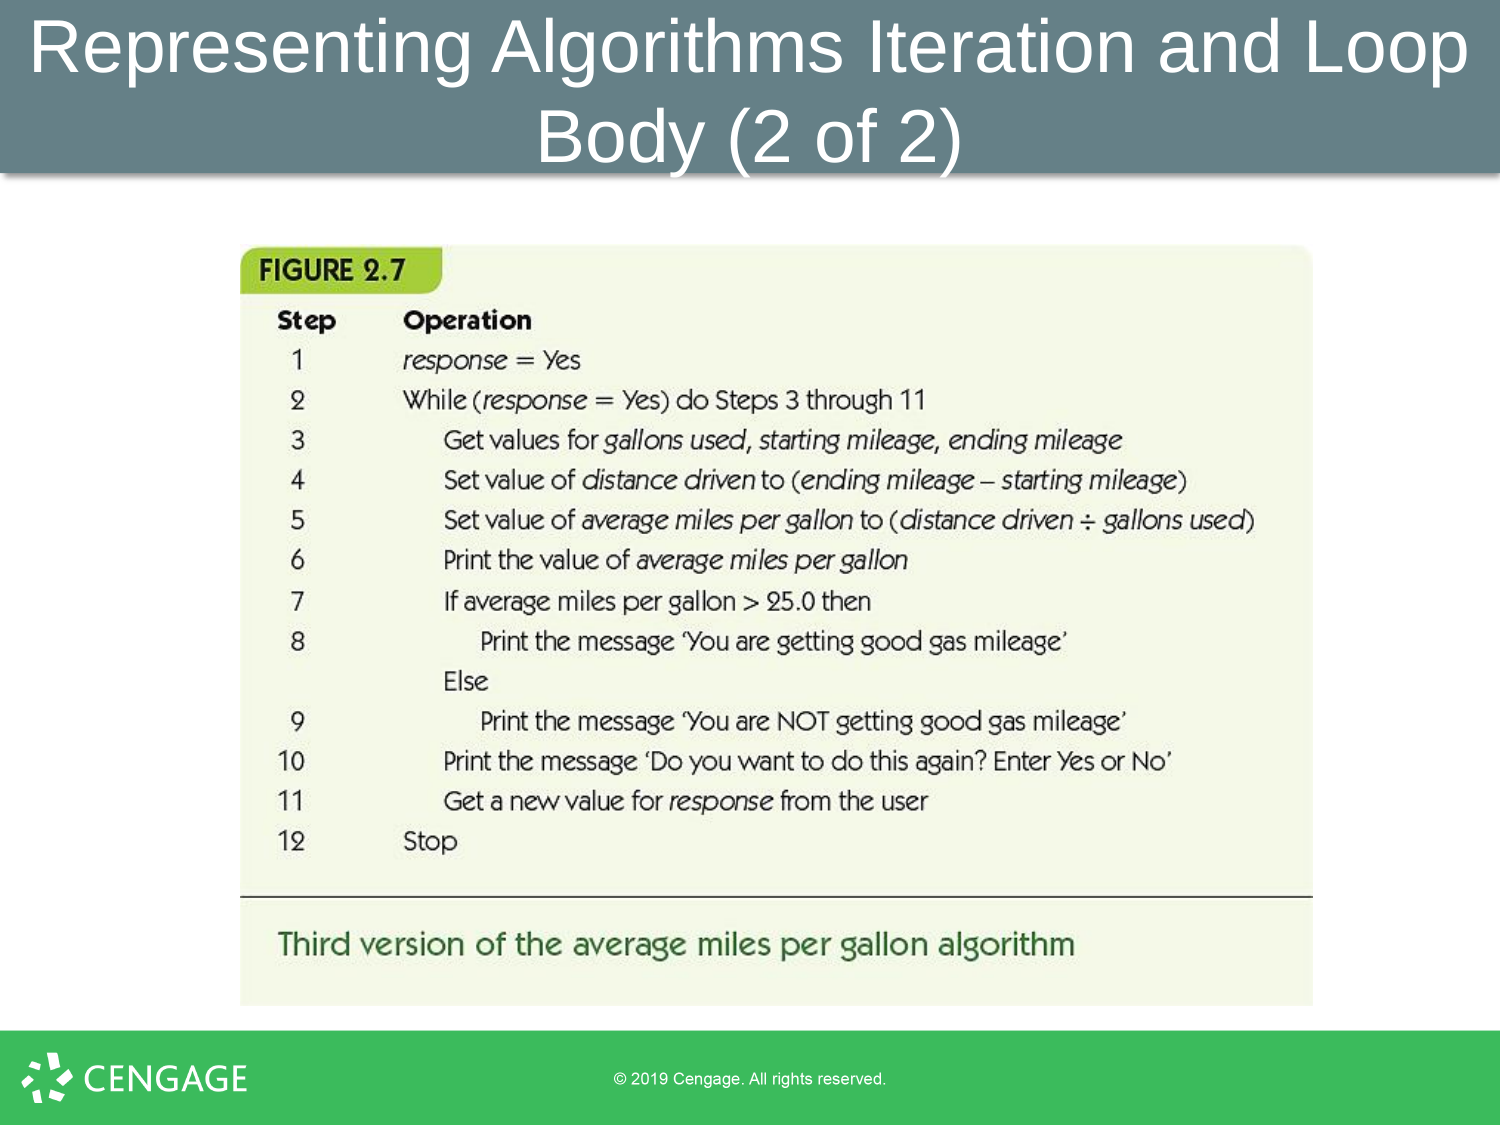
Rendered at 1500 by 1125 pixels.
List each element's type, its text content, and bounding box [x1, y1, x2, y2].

title Representing Algorithms Iteration and Loop Body (2 of 2) [0, 0, 1500, 174]
picture [0, 174, 1500, 1125]
